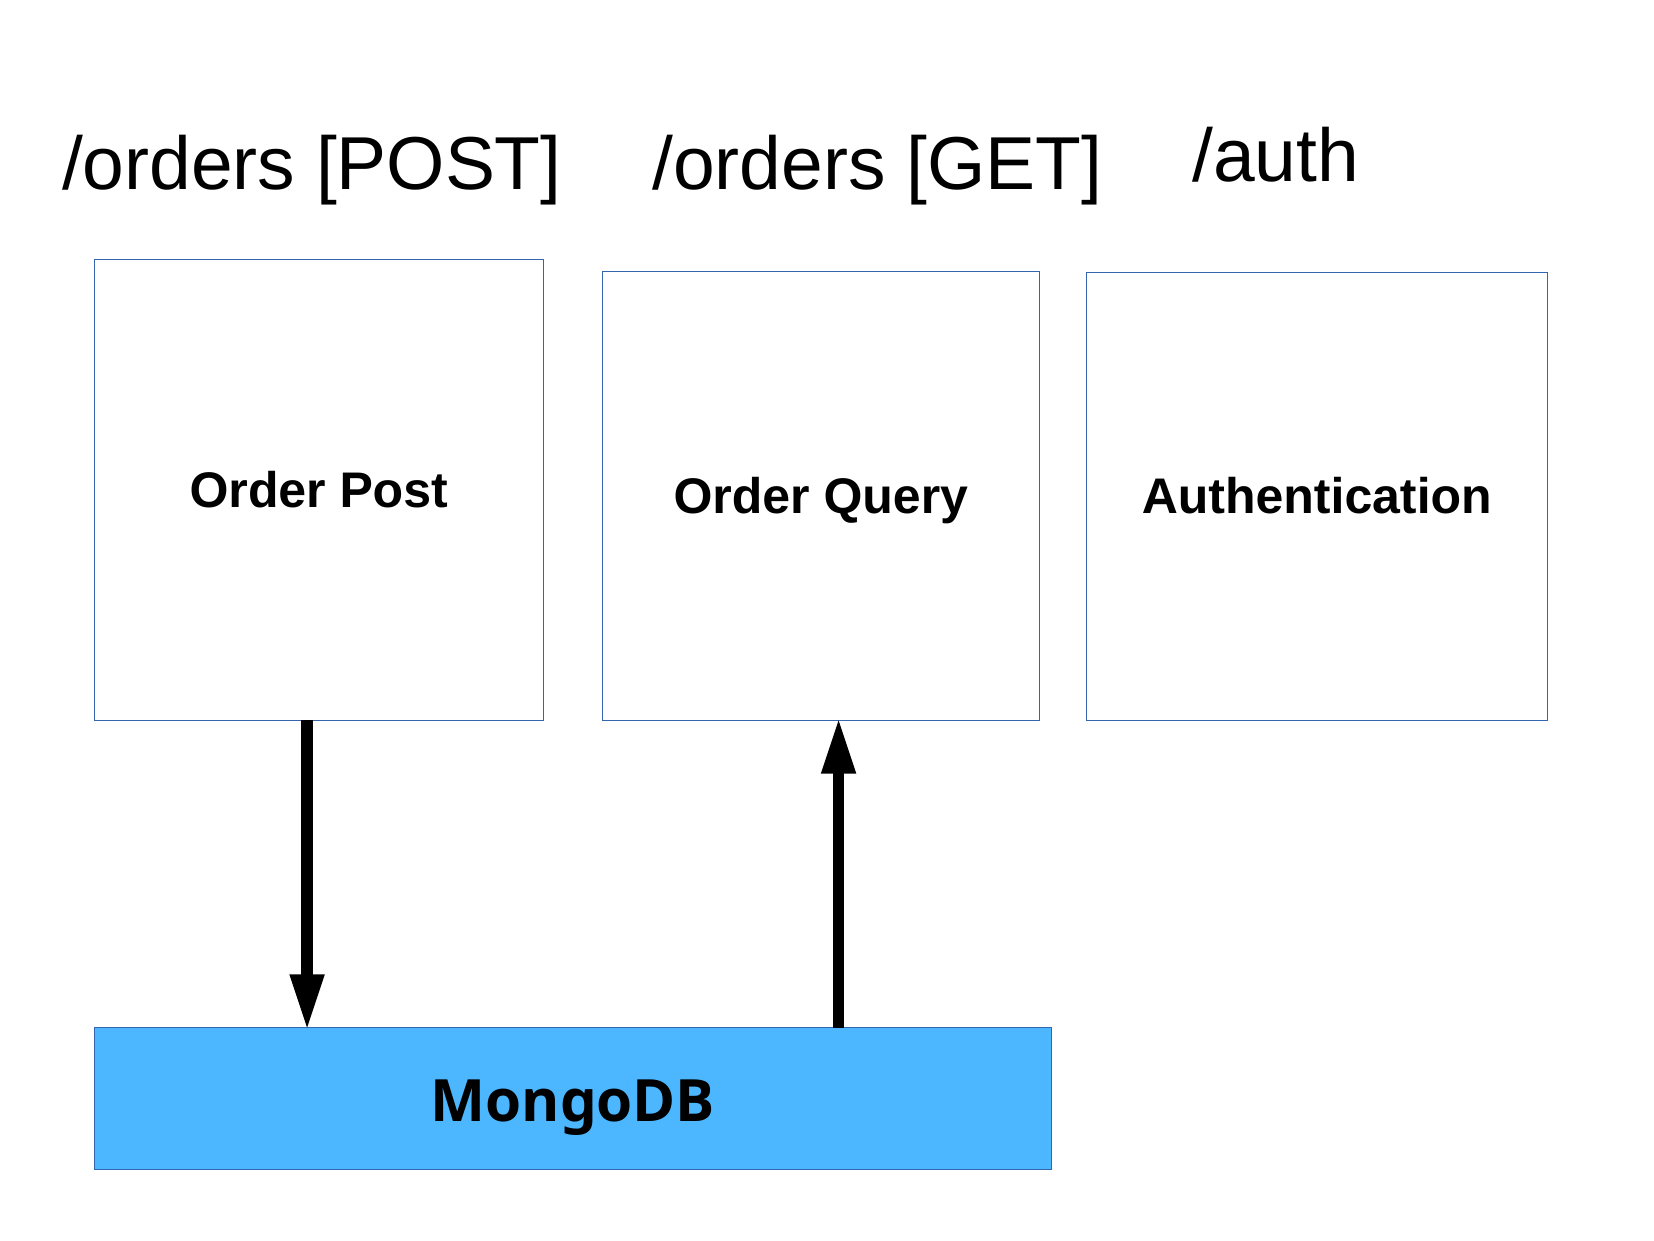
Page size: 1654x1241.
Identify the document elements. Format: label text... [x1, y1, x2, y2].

text_box Authentication [1086, 272, 1548, 721]
text_box MongoDB [94, 1027, 1052, 1170]
text_box /orders [GET] [637, 113, 1118, 213]
text_box Order Query [602, 271, 1040, 721]
text_box Order Post [94, 259, 544, 721]
text_box /auth [1177, 106, 1375, 206]
text_box /orders [POST] [47, 113, 577, 213]
